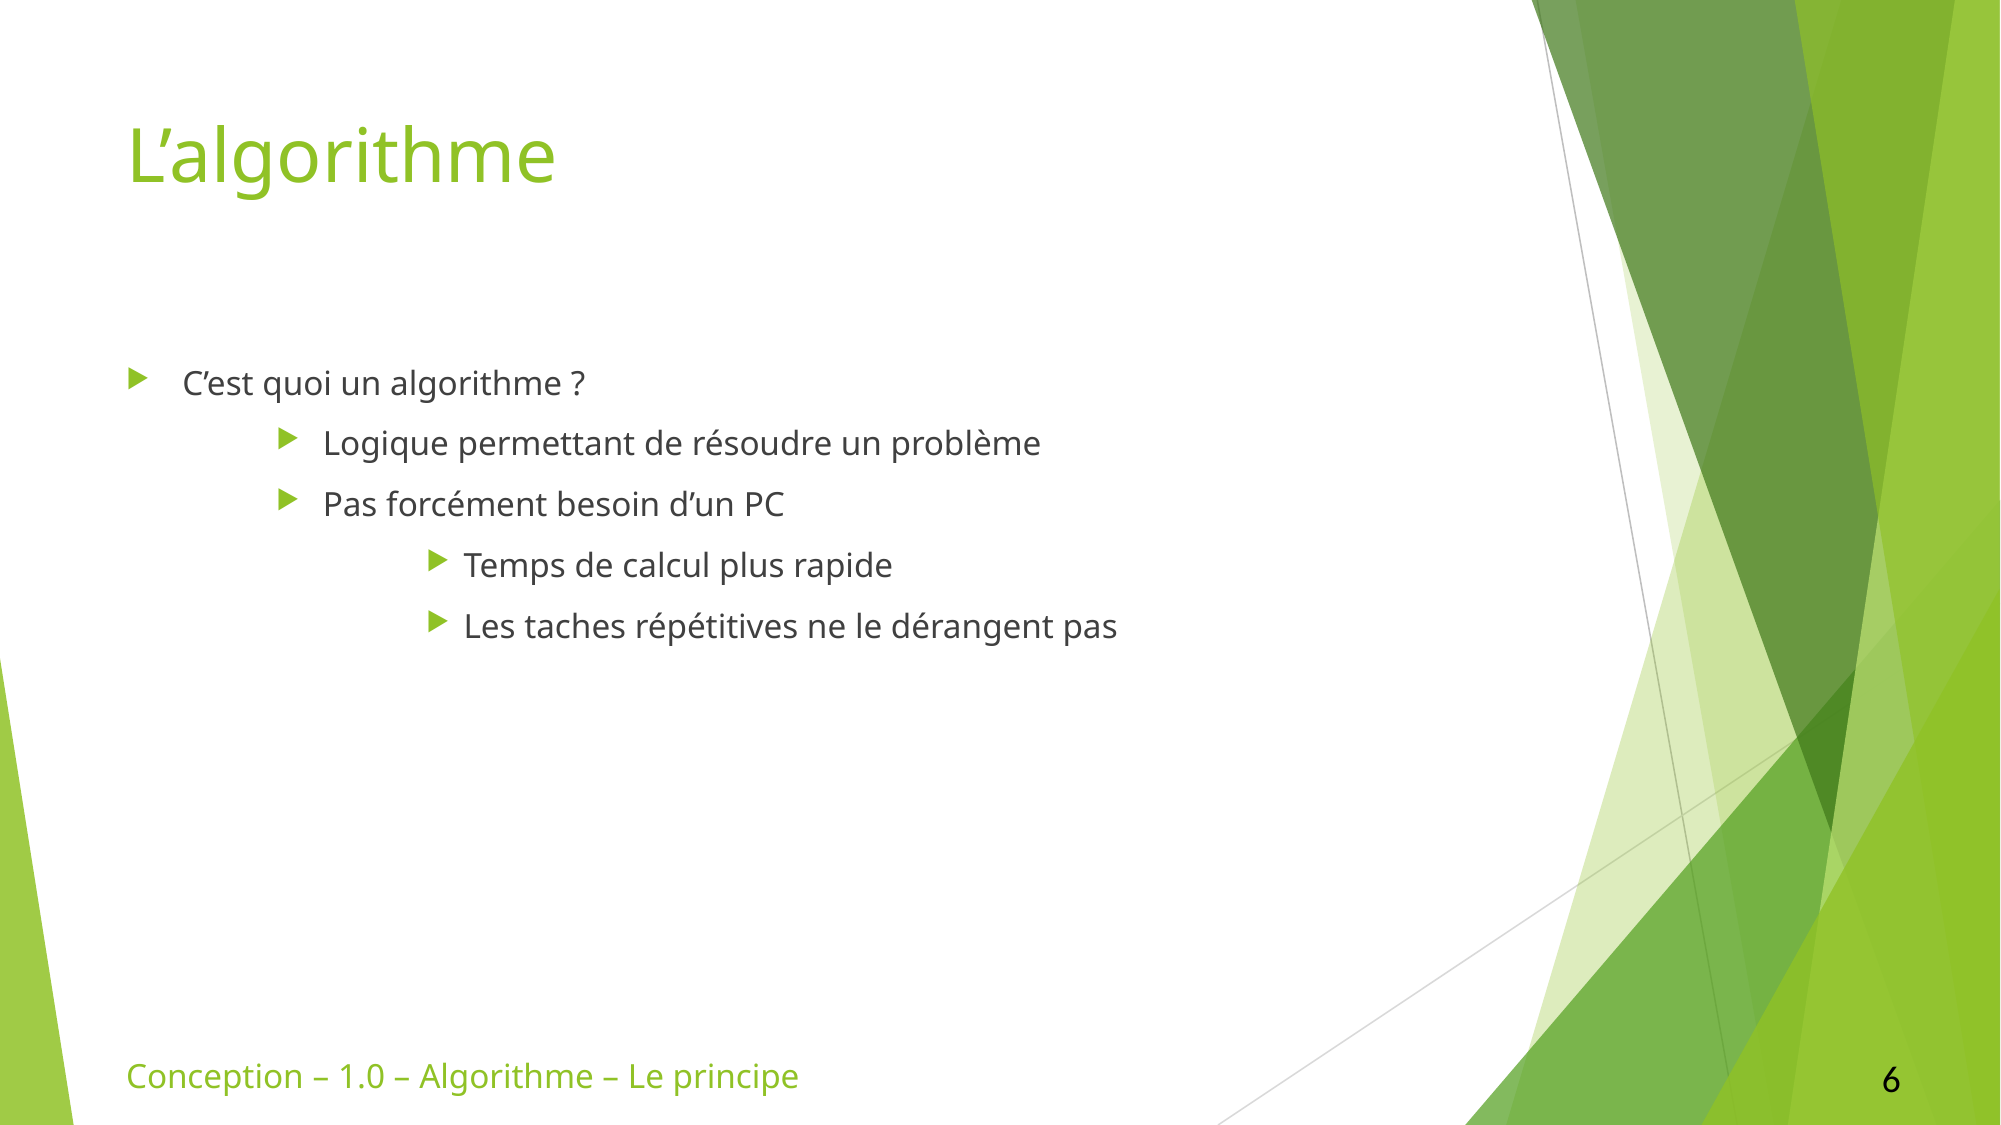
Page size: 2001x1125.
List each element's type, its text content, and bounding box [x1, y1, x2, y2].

text_box Conception – 1.0 – Algorithme – Le principe [111, 1047, 1094, 1109]
title L’algorithme [111, 99, 1522, 317]
list C’est quoi un algorithme ? Logique permettant de résoudre un problème Pas forcément besoin d’un PC Temps de calcul plus rapide Les taches répétitives ne le dérangent pas [111, 354, 1522, 992]
text_box [1866, 1047, 1979, 1108]
